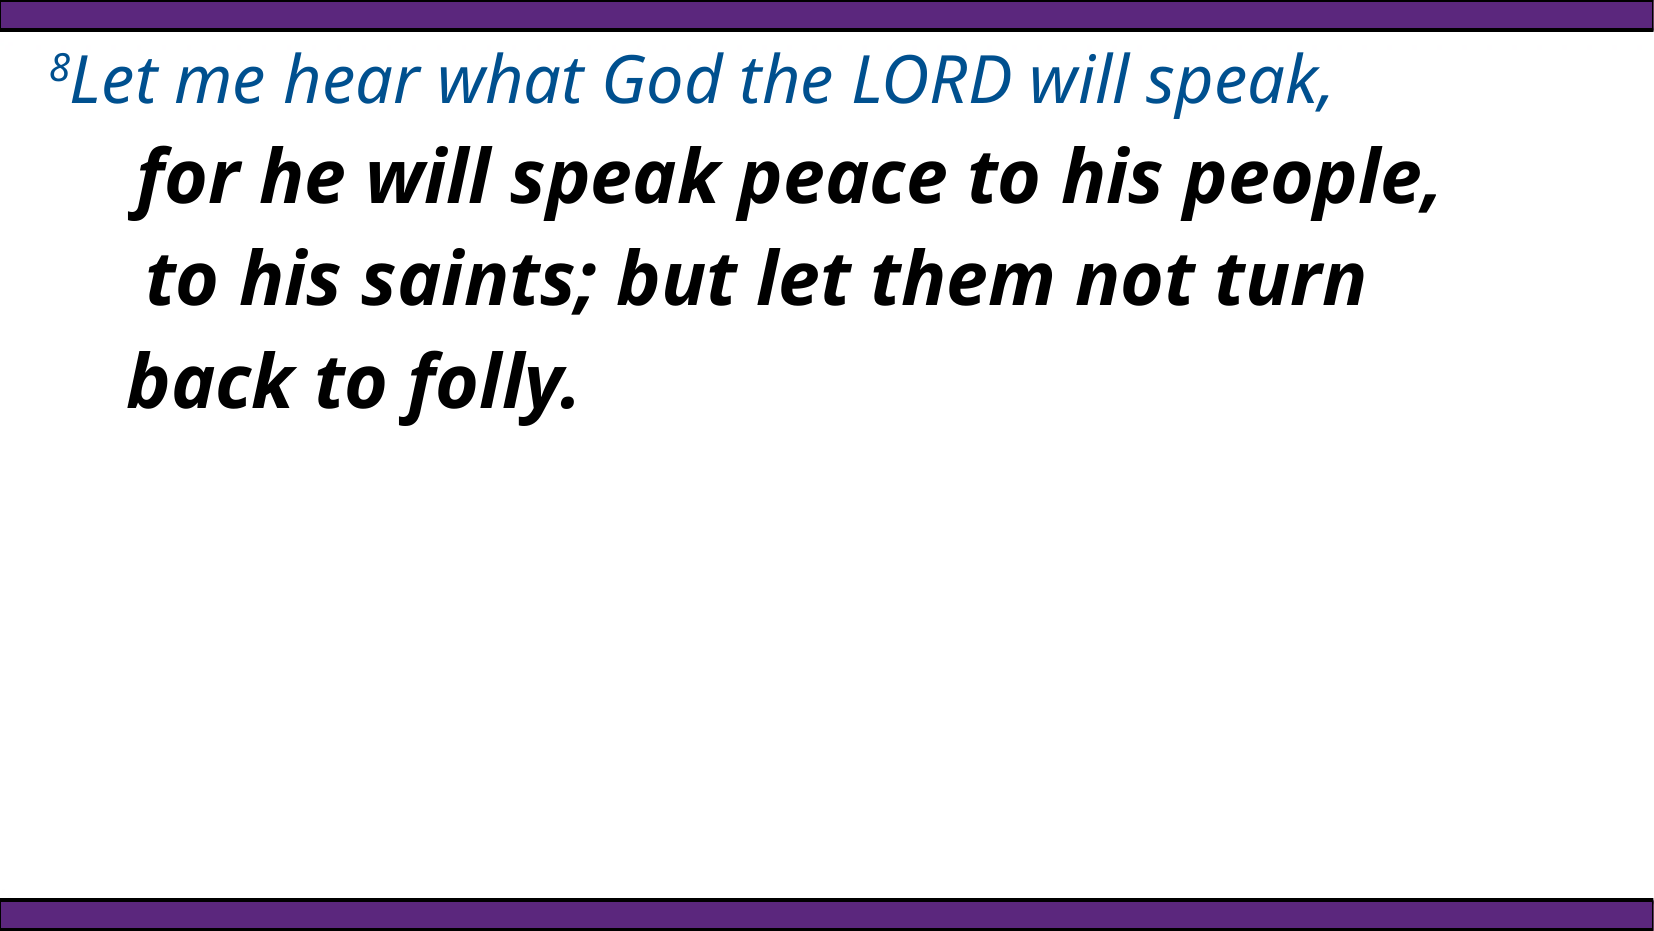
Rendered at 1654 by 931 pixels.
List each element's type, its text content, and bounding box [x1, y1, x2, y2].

picture [0, 31, 1654, 900]
text_box [0, 0, 1654, 31]
text_box 8Let me hear what God the LORD will speak, for he will speak peace to his people, to his saints; but let them not turn back to folly. [33, 25, 1594, 429]
text_box [0, 900, 1654, 931]
